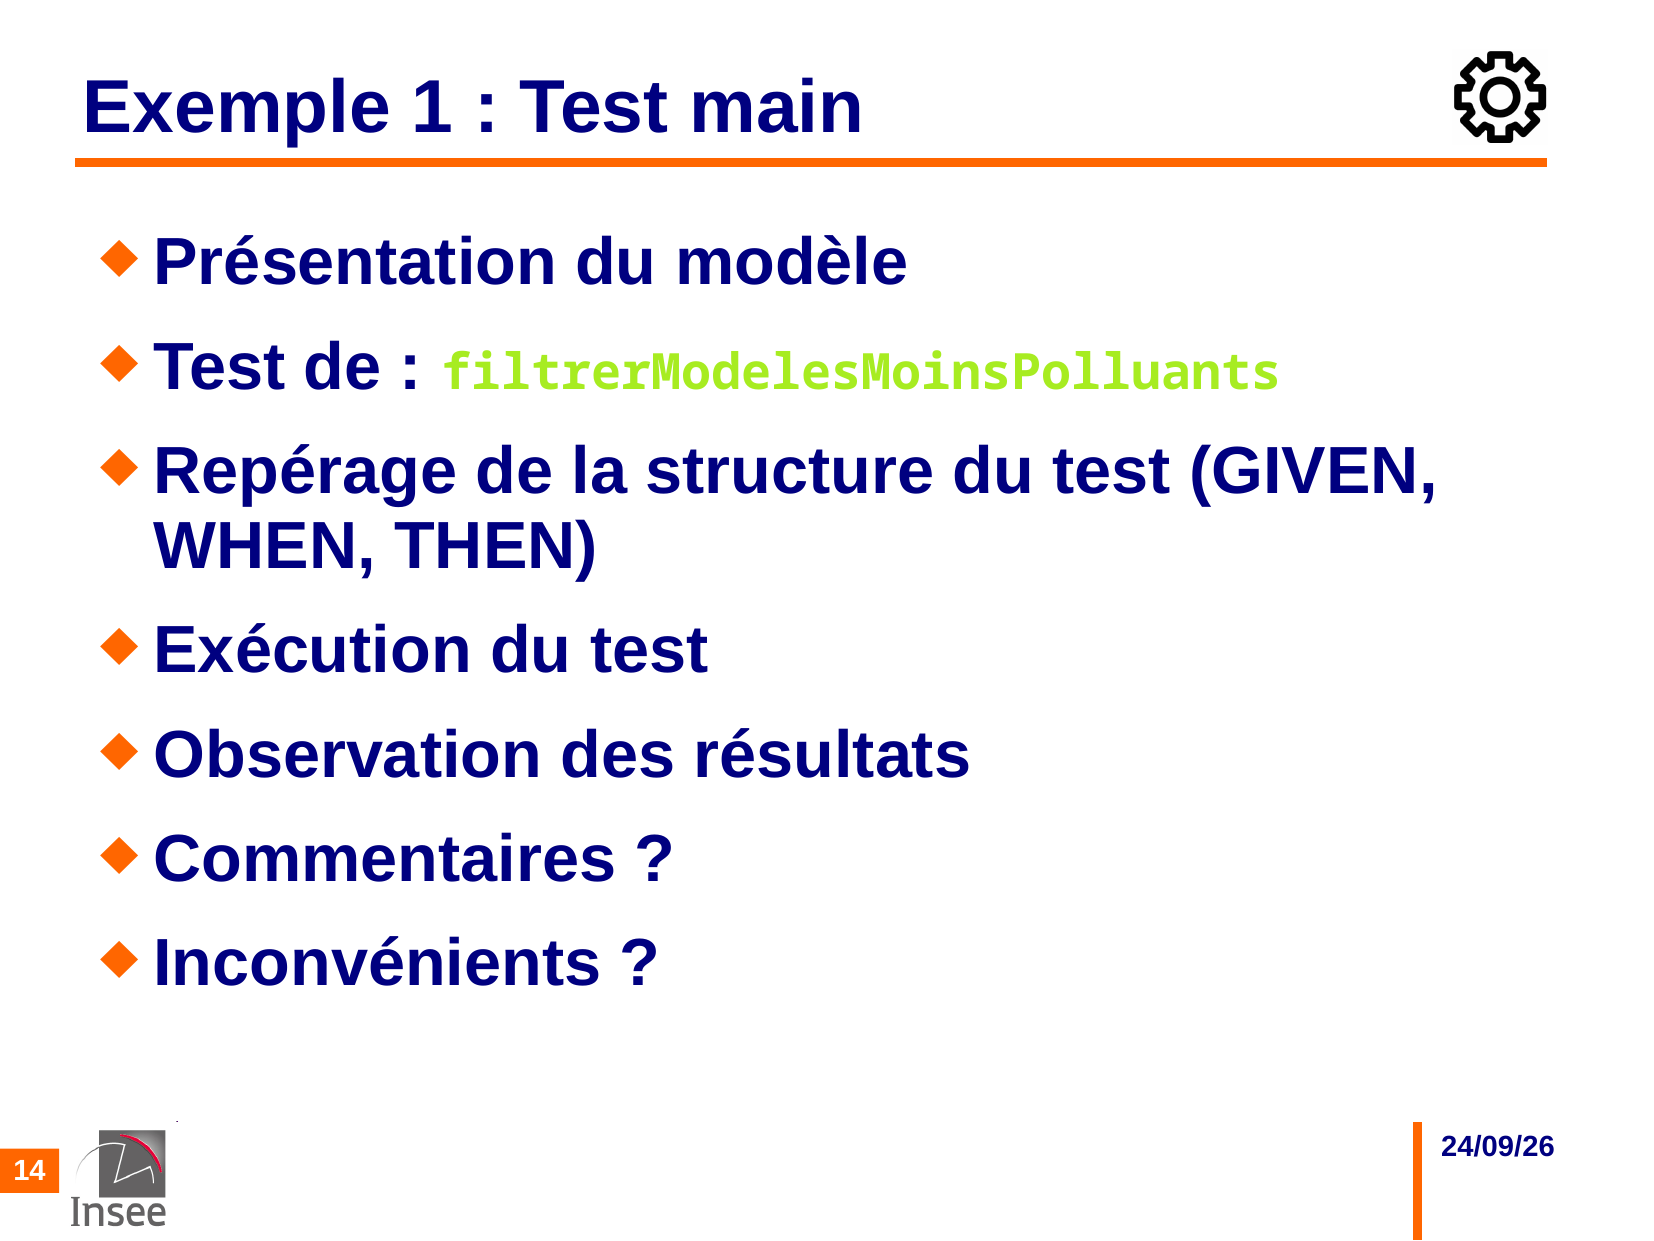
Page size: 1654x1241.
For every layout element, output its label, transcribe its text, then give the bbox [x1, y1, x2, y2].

picture [62, 1121, 178, 1241]
title Exemple 1 : Test main [82, 49, 1619, 163]
list Présentation du modèle Test de : filtrerModelesMoinsPolluants Repérage de la structure du test (GIVEN, WHEN, THEN) Exécution du test Observation des résultats Commentaires ? Inconvénients ? [82, 224, 1571, 1051]
picture [1452, 49, 1548, 145]
